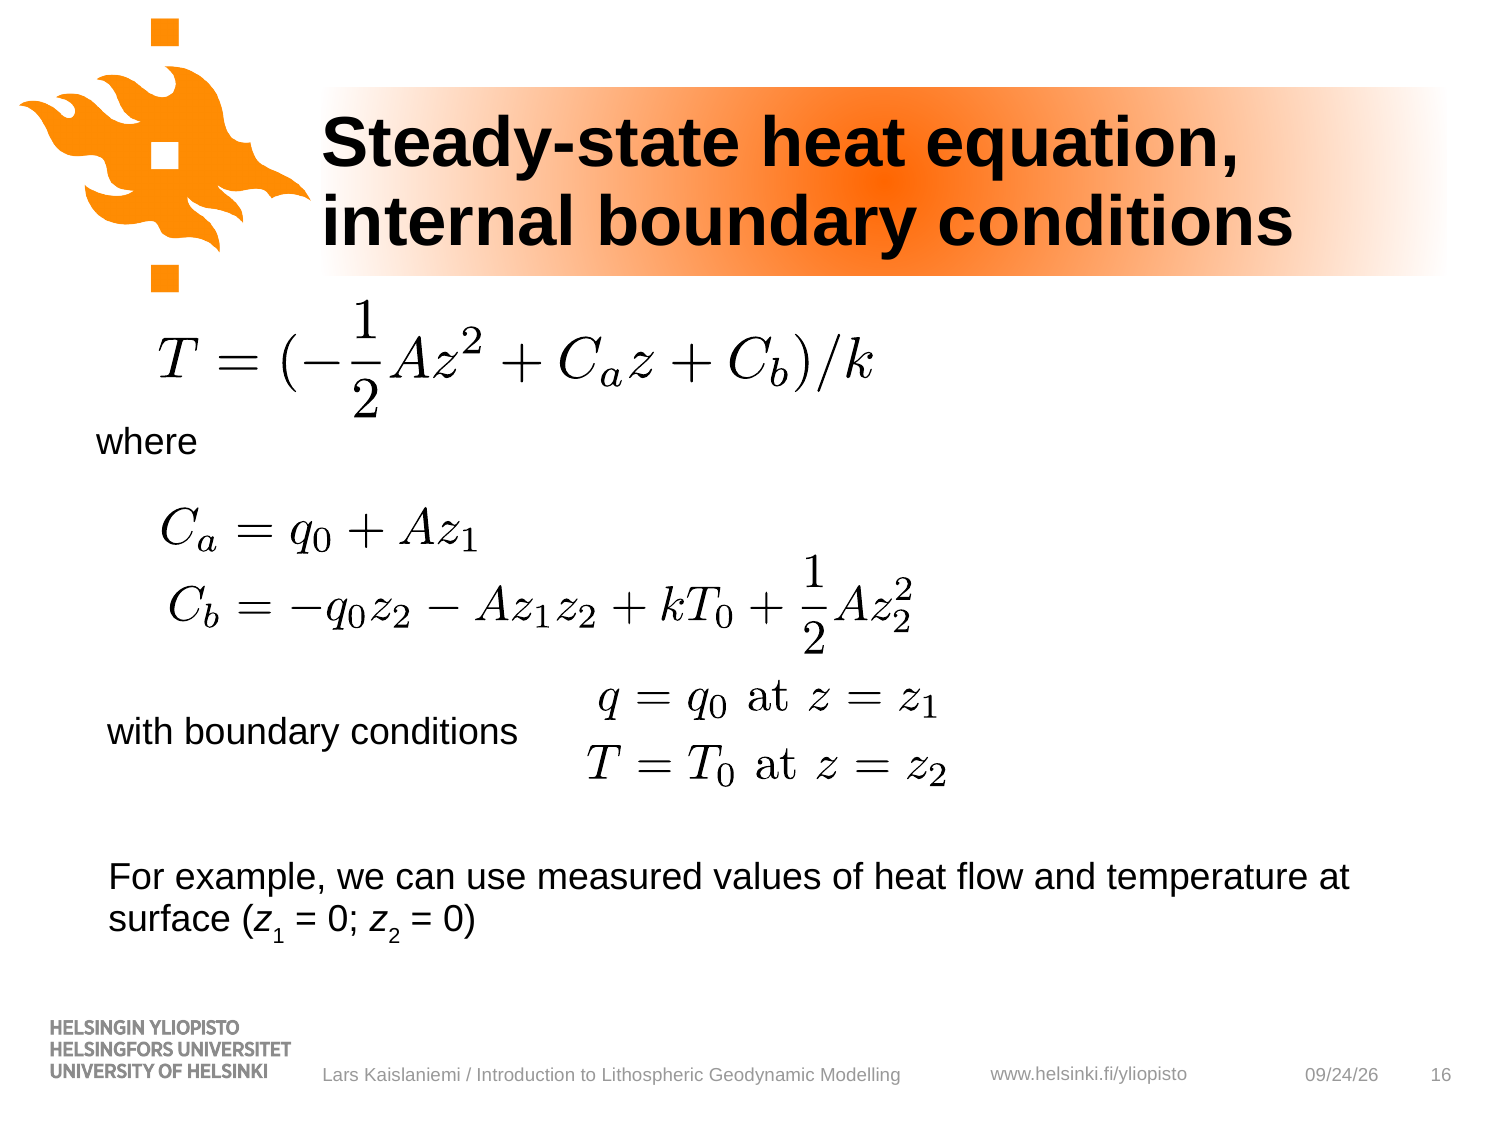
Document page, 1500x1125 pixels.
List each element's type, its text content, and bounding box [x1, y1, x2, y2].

text_box [159, 506, 480, 554]
text_box [596, 679, 940, 721]
text_box For example, we can use measured values of heat flow and temperature at surface (z1 = 0; z2 = 0) [93, 847, 1449, 956]
picture [0, 0, 337, 318]
picture [32, 1001, 309, 1096]
text_box [157, 299, 876, 418]
text_box with boundary conditions [92, 703, 534, 760]
text_box [167, 554, 914, 654]
text_box [586, 745, 948, 787]
title Steady-state heat equation, internal boundary conditions [321, 87, 1447, 276]
text_box where [81, 412, 213, 470]
